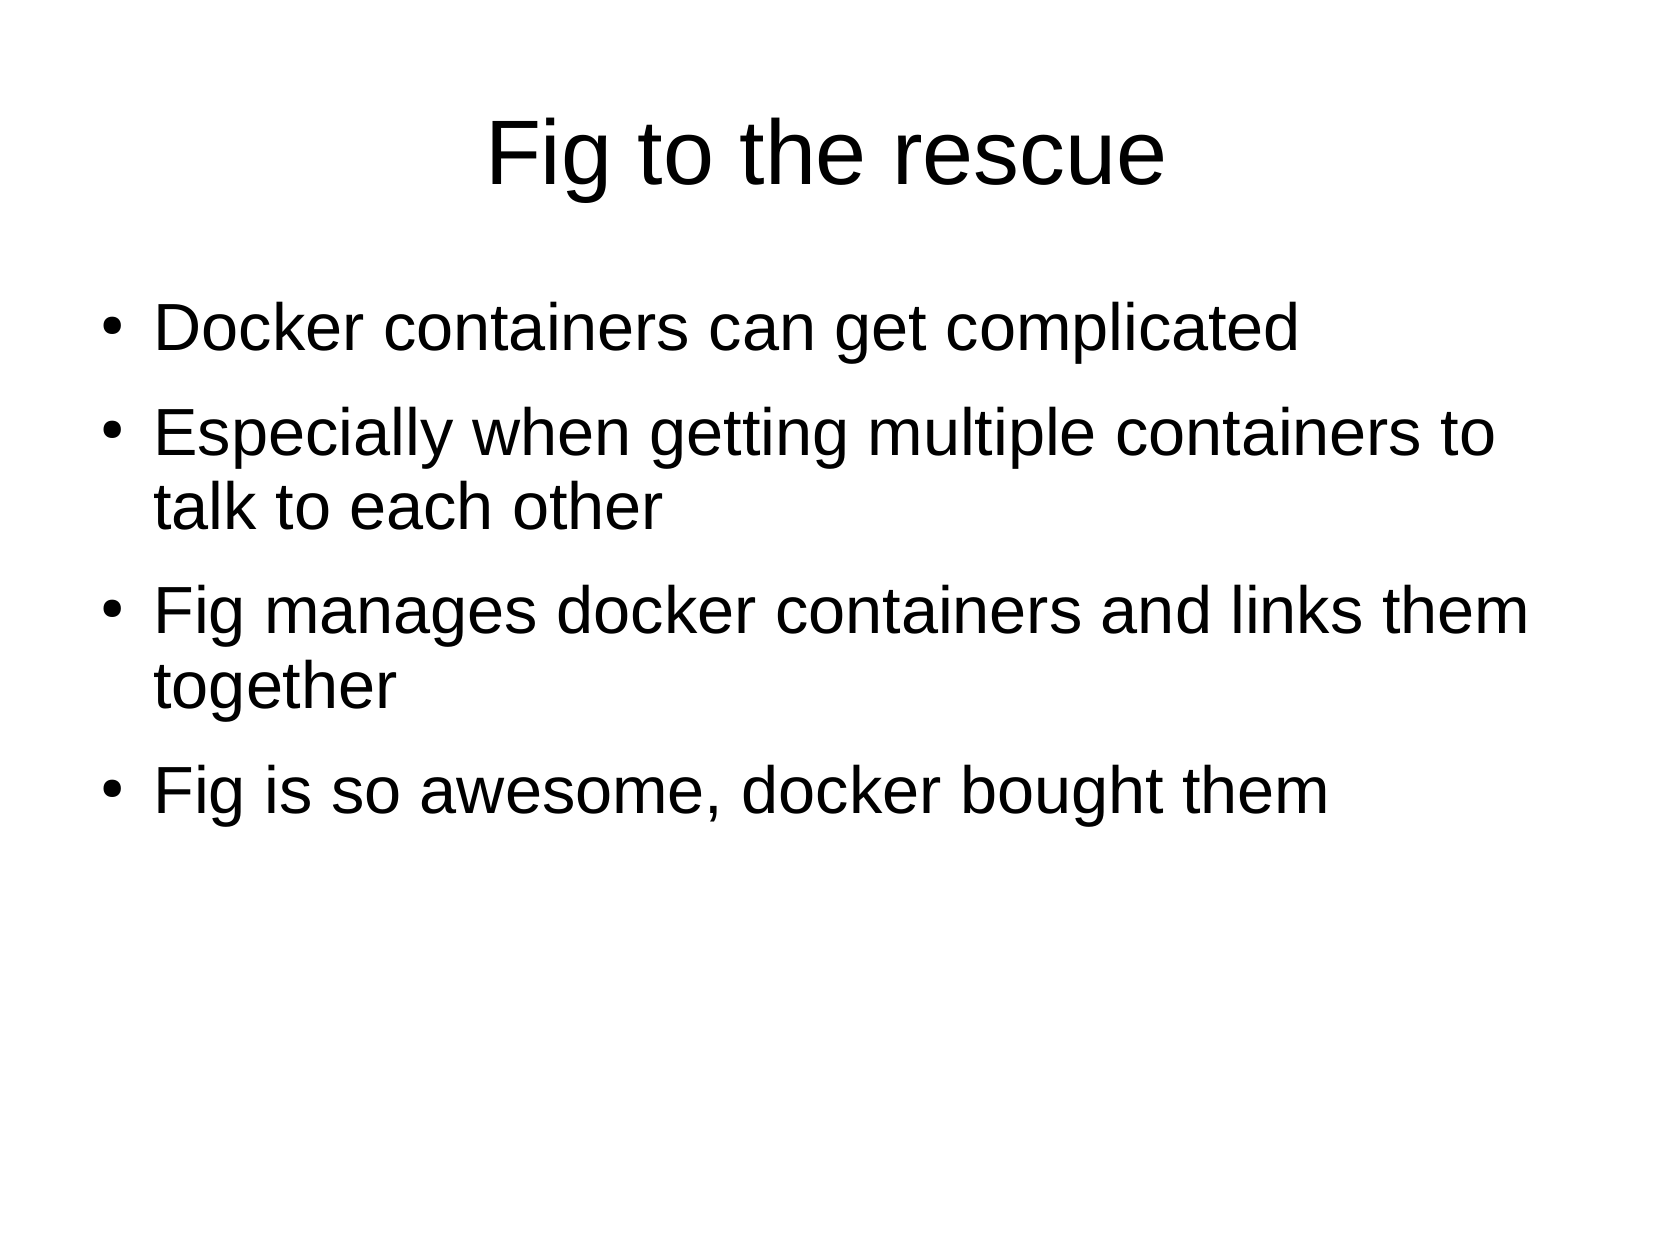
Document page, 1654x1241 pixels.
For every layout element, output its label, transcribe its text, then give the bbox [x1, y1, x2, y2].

title Fig to the rescue [82, 49, 1571, 257]
list Docker containers can get complicated Especially when getting multiple containers to talk to each other Fig manages docker containers and links them together Fig is so awesome, docker bought them [82, 290, 1571, 1010]
